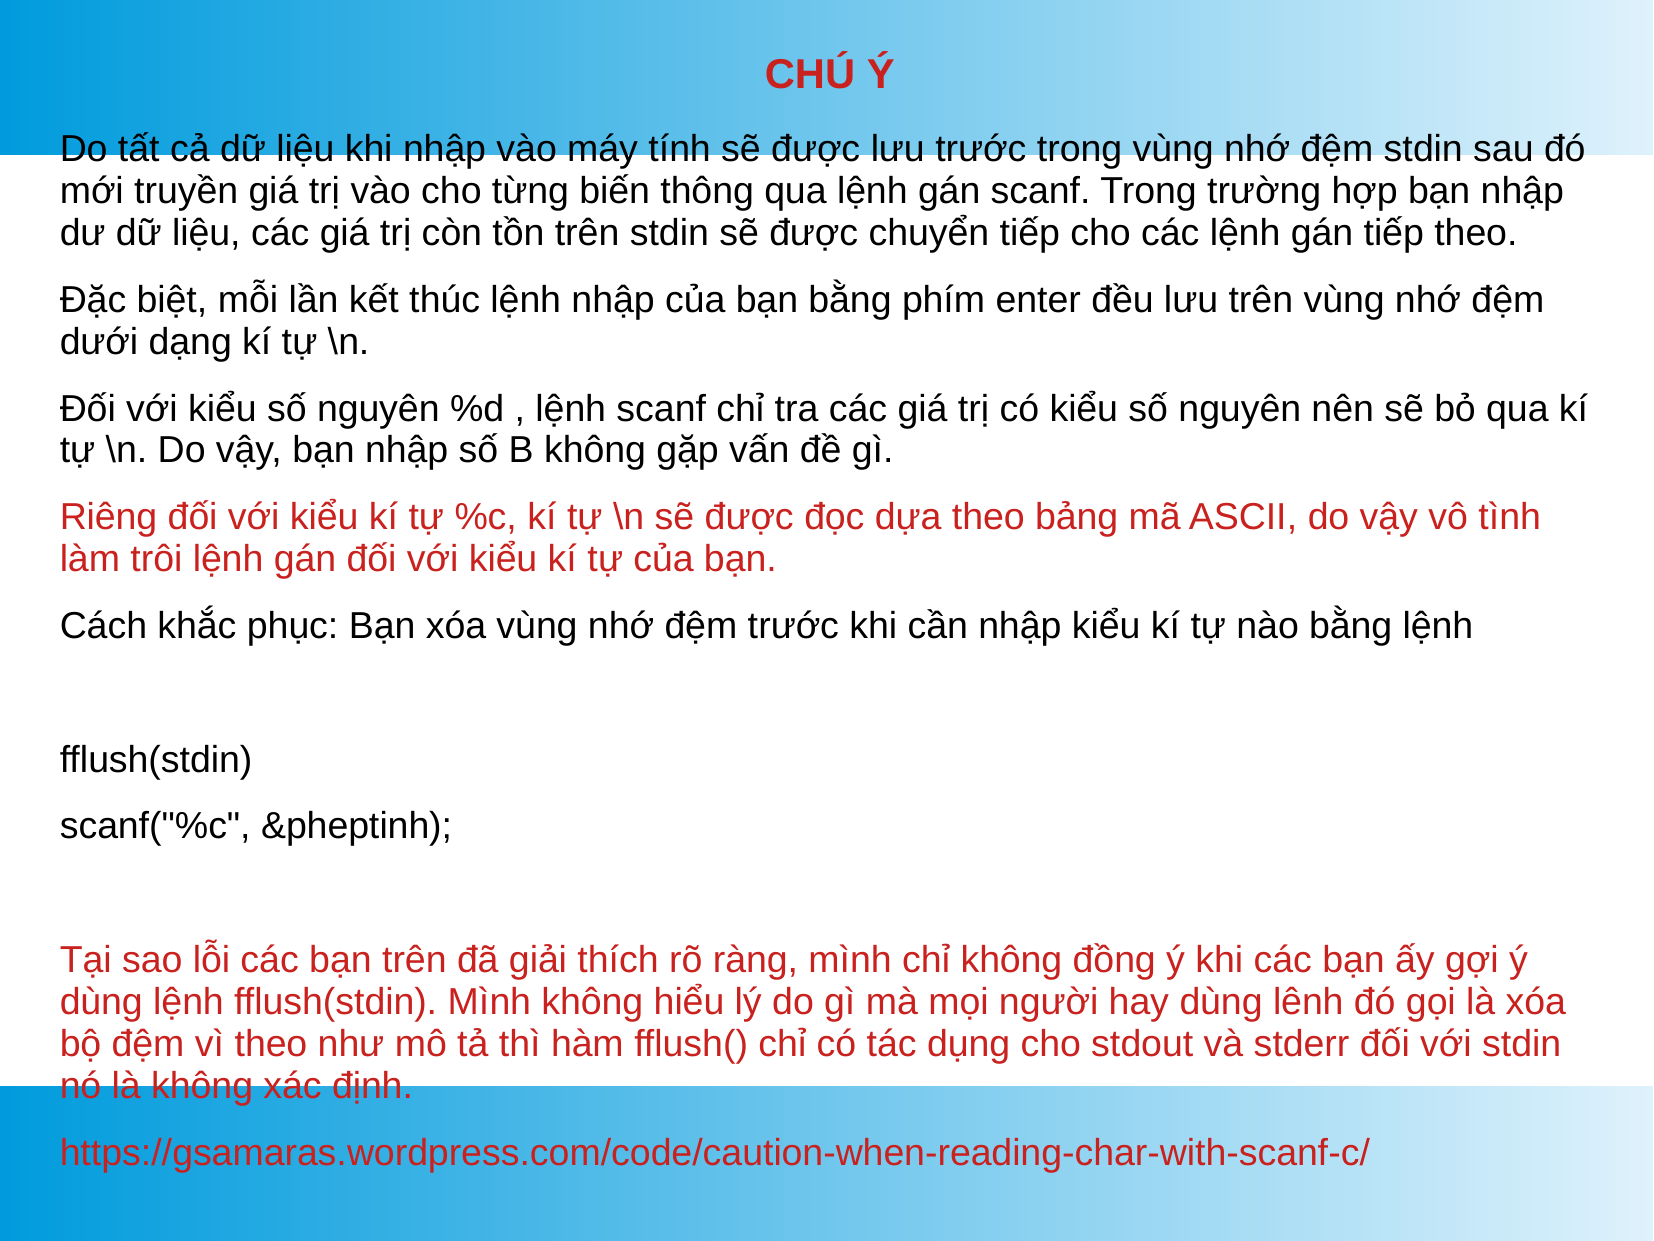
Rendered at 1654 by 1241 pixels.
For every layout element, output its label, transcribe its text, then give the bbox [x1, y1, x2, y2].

text_box CHÚ Ý [750, 43, 931, 106]
text_box Do tất cả dữ liệu khi nhập vào máy tính sẽ được lưu trước trong vùng nhớ đệm stdin sau đó mới truyền giá trị vào cho từng biến thông qua lệnh gán scanf. Trong trường hợp bạn nhập dư dữ liệu, các giá trị còn tồn trên stdin sẽ được chuyển tiếp cho các lệnh gán tiếp theo. Đặc biệt, mỗi lần kết thúc lệnh nhập của bạn bằng phím enter đều lưu trên vùng nhớ đệm dưới dạng kí tự \n. Đối với kiểu số nguyên %d , lệnh scanf chỉ tra các giá trị có kiểu số nguyên nên sẽ bỏ qua kí tự \n. Do vậy, bạn nhập số B không gặp vấn đề gì. Riêng đối với kiểu kí tự %c, kí tự \n sẽ được đọc dựa theo bảng mã ASCII, do vậy vô tình làm trôi lệnh gán đối với kiểu kí tự của bạn. Cách khắc phục: Bạn xóa vùng nhớ đệm trước khi cần nhập kiểu kí tự nào bằng lệnh fflush(stdin) scanf("%c", &pheptinh); Tại sao lỗi các bạn trên đã giải thích rõ ràng, mình chỉ không đồng ý khi các bạn ấy gợi ý dùng lệnh fflush(stdin). Mình không hiểu lý do gì mà mọi người hay dùng lênh đó gọi là xóa bộ đệm vì theo như mô tả thì hàm fflush() chỉ có tác dụng cho stdout và stderr đối với stdin nó là không xác định. https://gsamaras.wordpress.com/code/caution-when-reading-char-with-scanf-c/ [45, 120, 1616, 1181]
